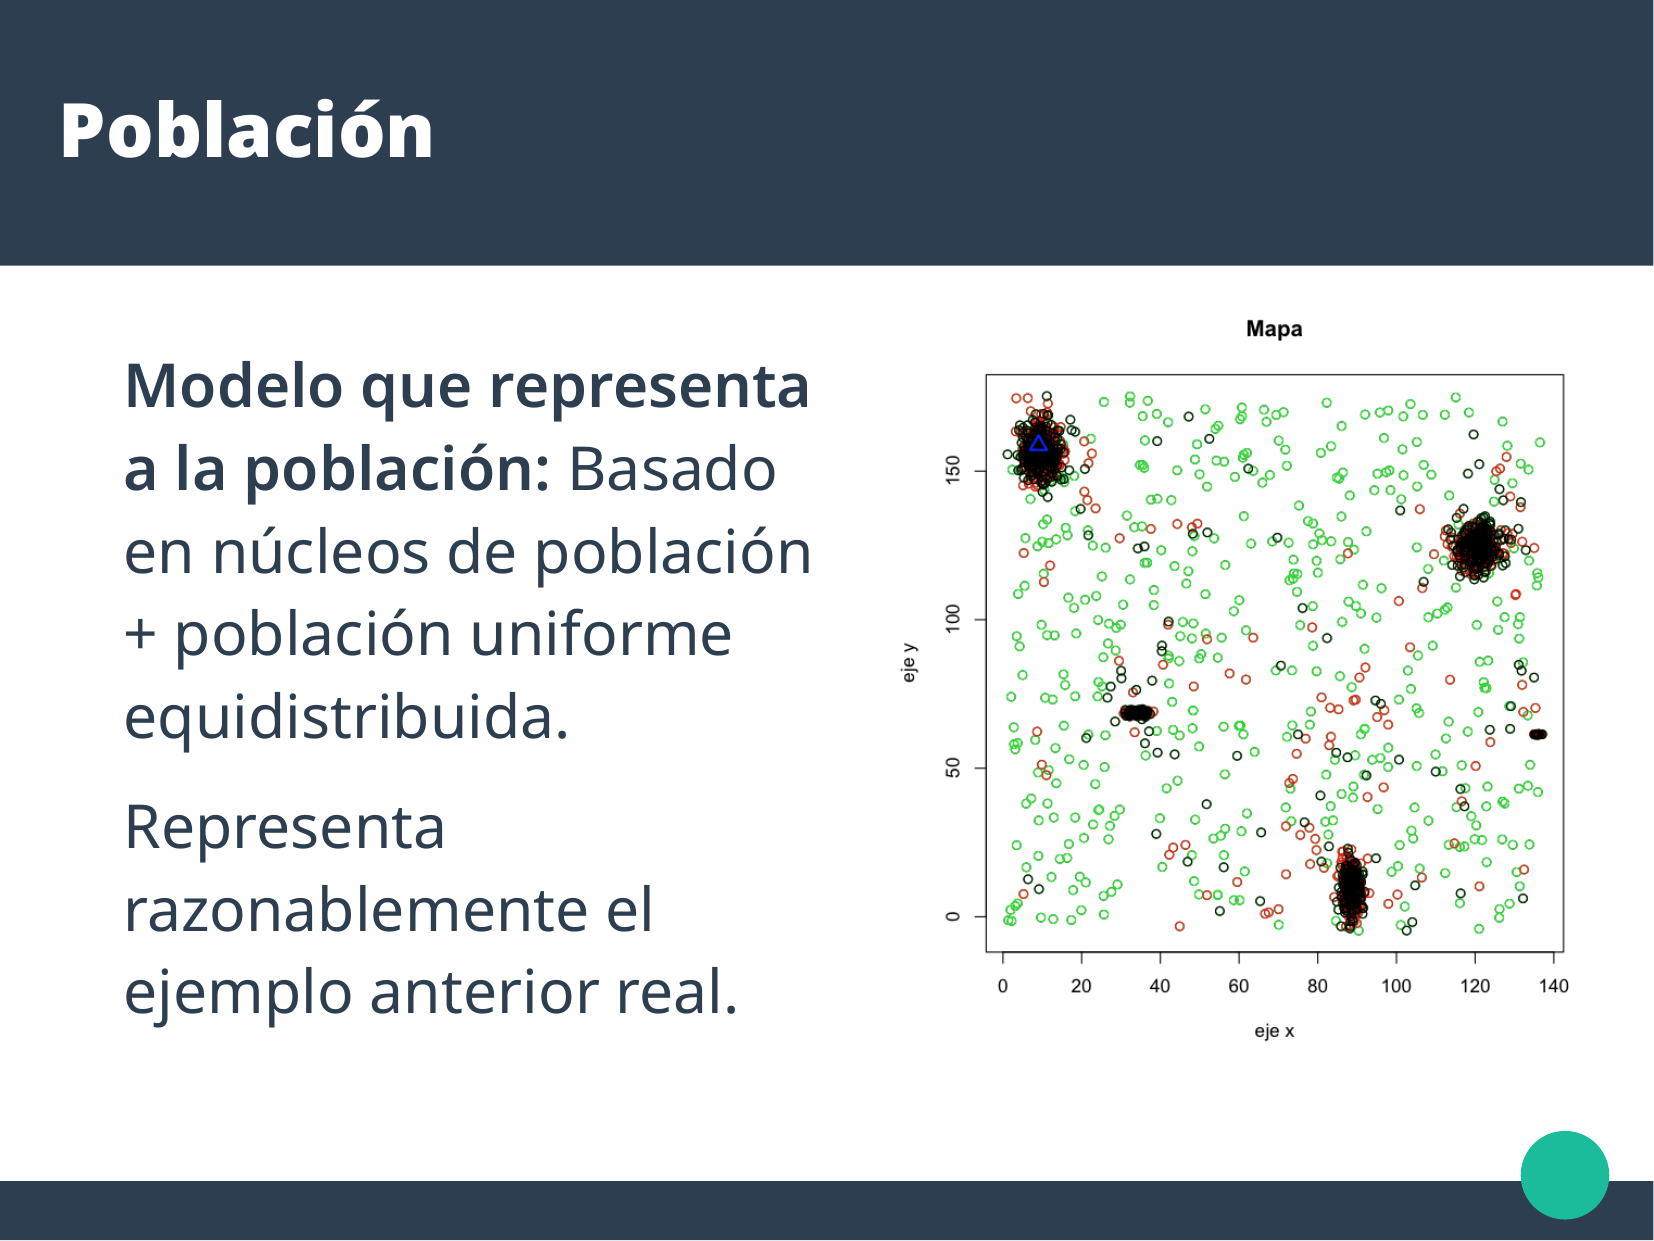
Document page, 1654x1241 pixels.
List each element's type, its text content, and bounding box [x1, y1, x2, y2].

picture [862, 283, 1642, 1063]
title Población [59, 49, 1595, 207]
list Modelo que representa a la población: Basado en núcleos de población + población uniforme equidistribuida. Representa razonablemente el ejemplo anterior real. [59, 342, 815, 1052]
